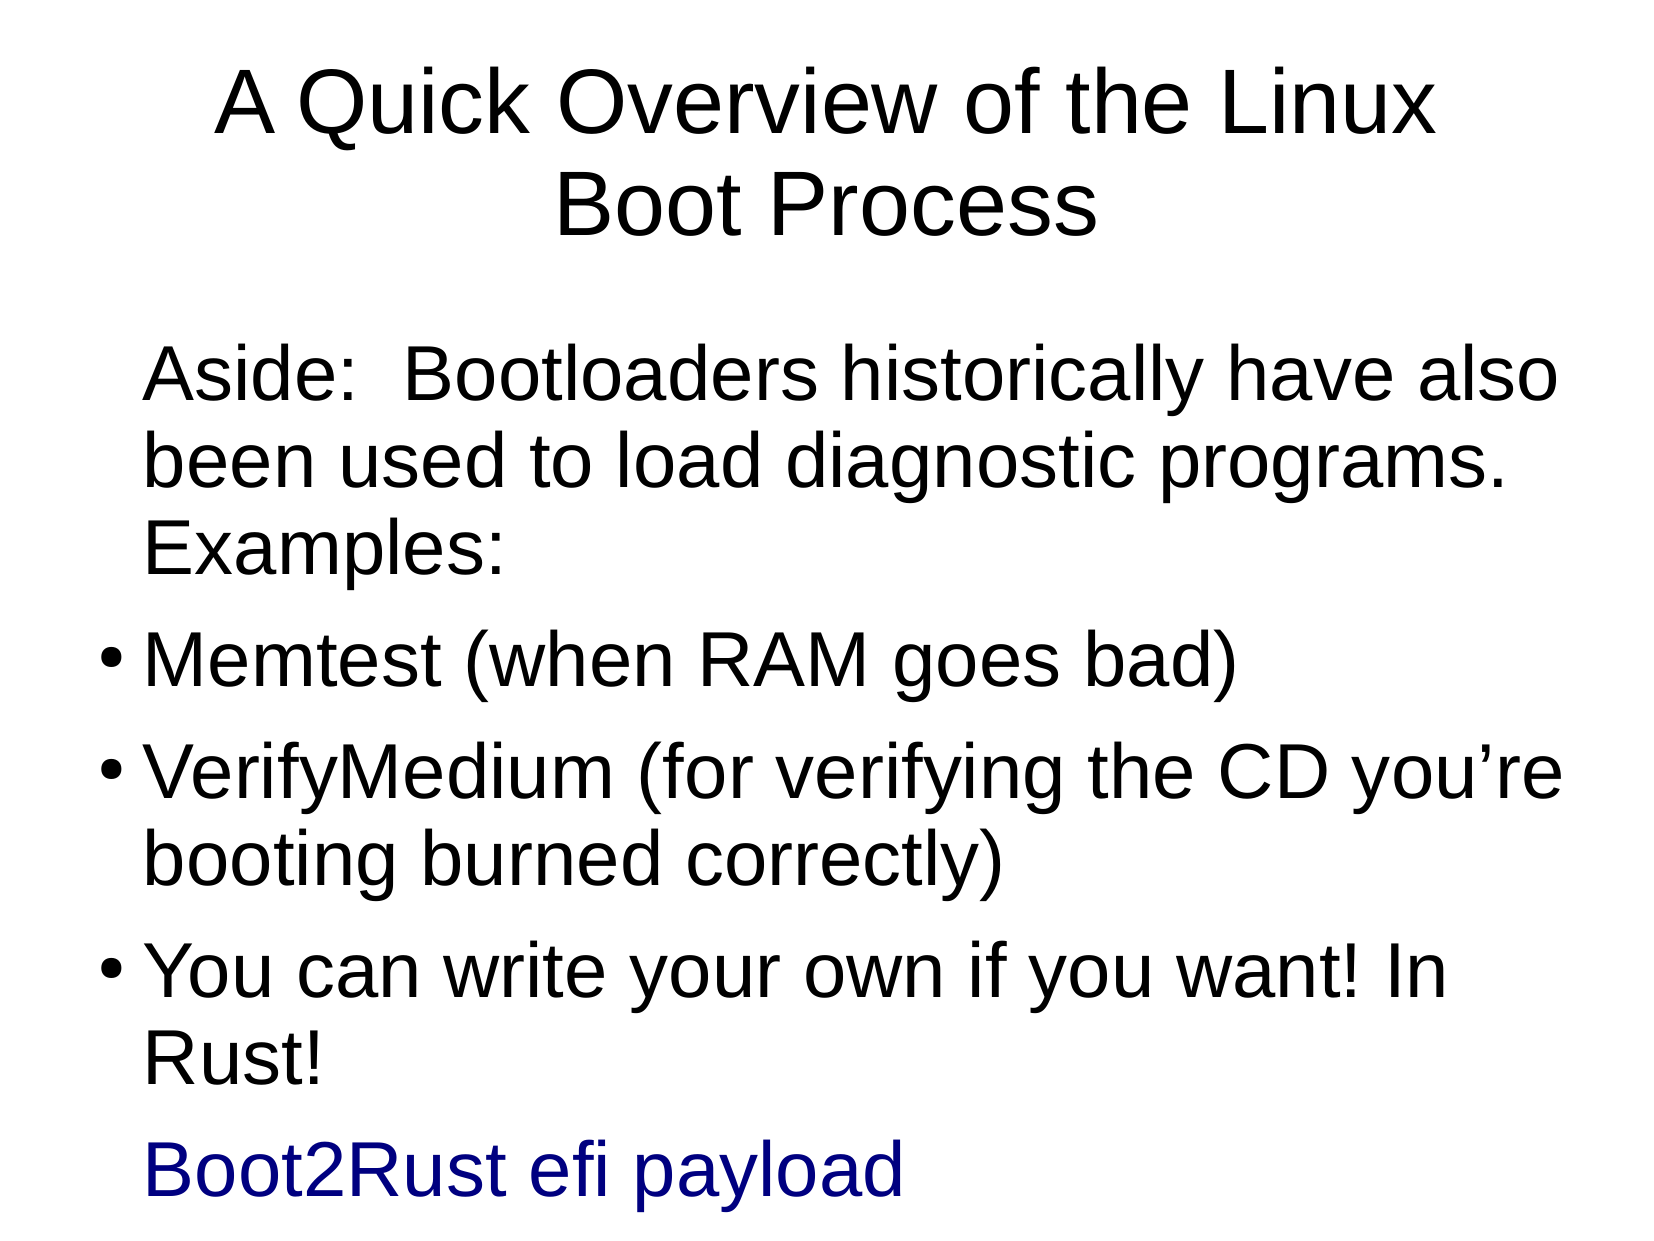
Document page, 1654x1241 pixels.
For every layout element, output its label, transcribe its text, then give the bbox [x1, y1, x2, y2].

list Aside: Bootloaders historically have also been used to load diagnostic programs. Examples: Memtest (when RAM goes bad) VerifyMedium (for verifying the CD you’re booting burned correctly) You can write your own if you want! In Rust! Boot2Rust efi payload [82, 330, 1571, 1216]
title A Quick Overview of the Linux Boot Process [82, 49, 1571, 257]
